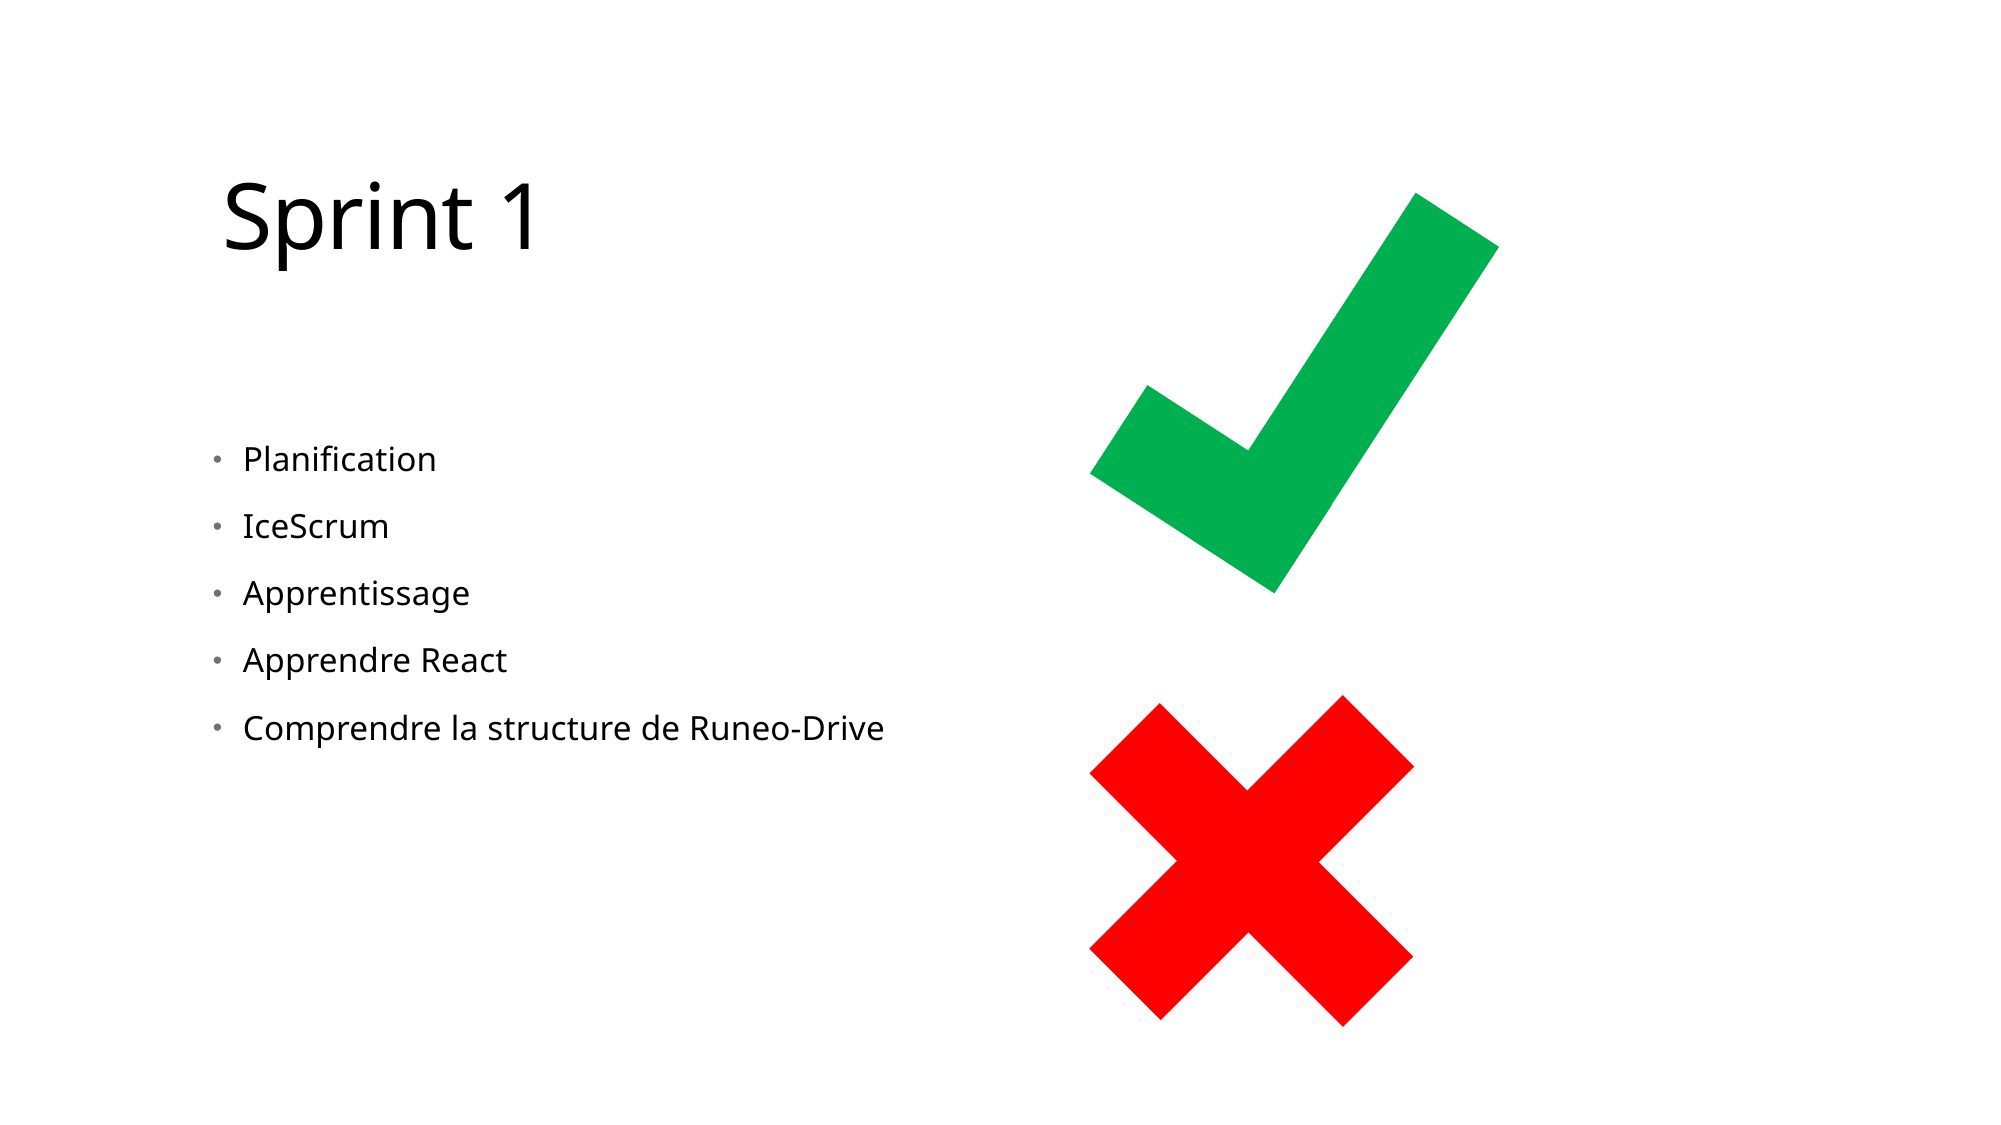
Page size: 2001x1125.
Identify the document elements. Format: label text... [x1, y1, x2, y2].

title Sprint 1 [206, 60, 1797, 278]
text_box [1089, 192, 1500, 594]
list Planification IceScrum Apprentissage Apprendre React Comprendre la structure de Runeo-Drive [197, 434, 1130, 1125]
text_box [1089, 695, 1415, 1027]
